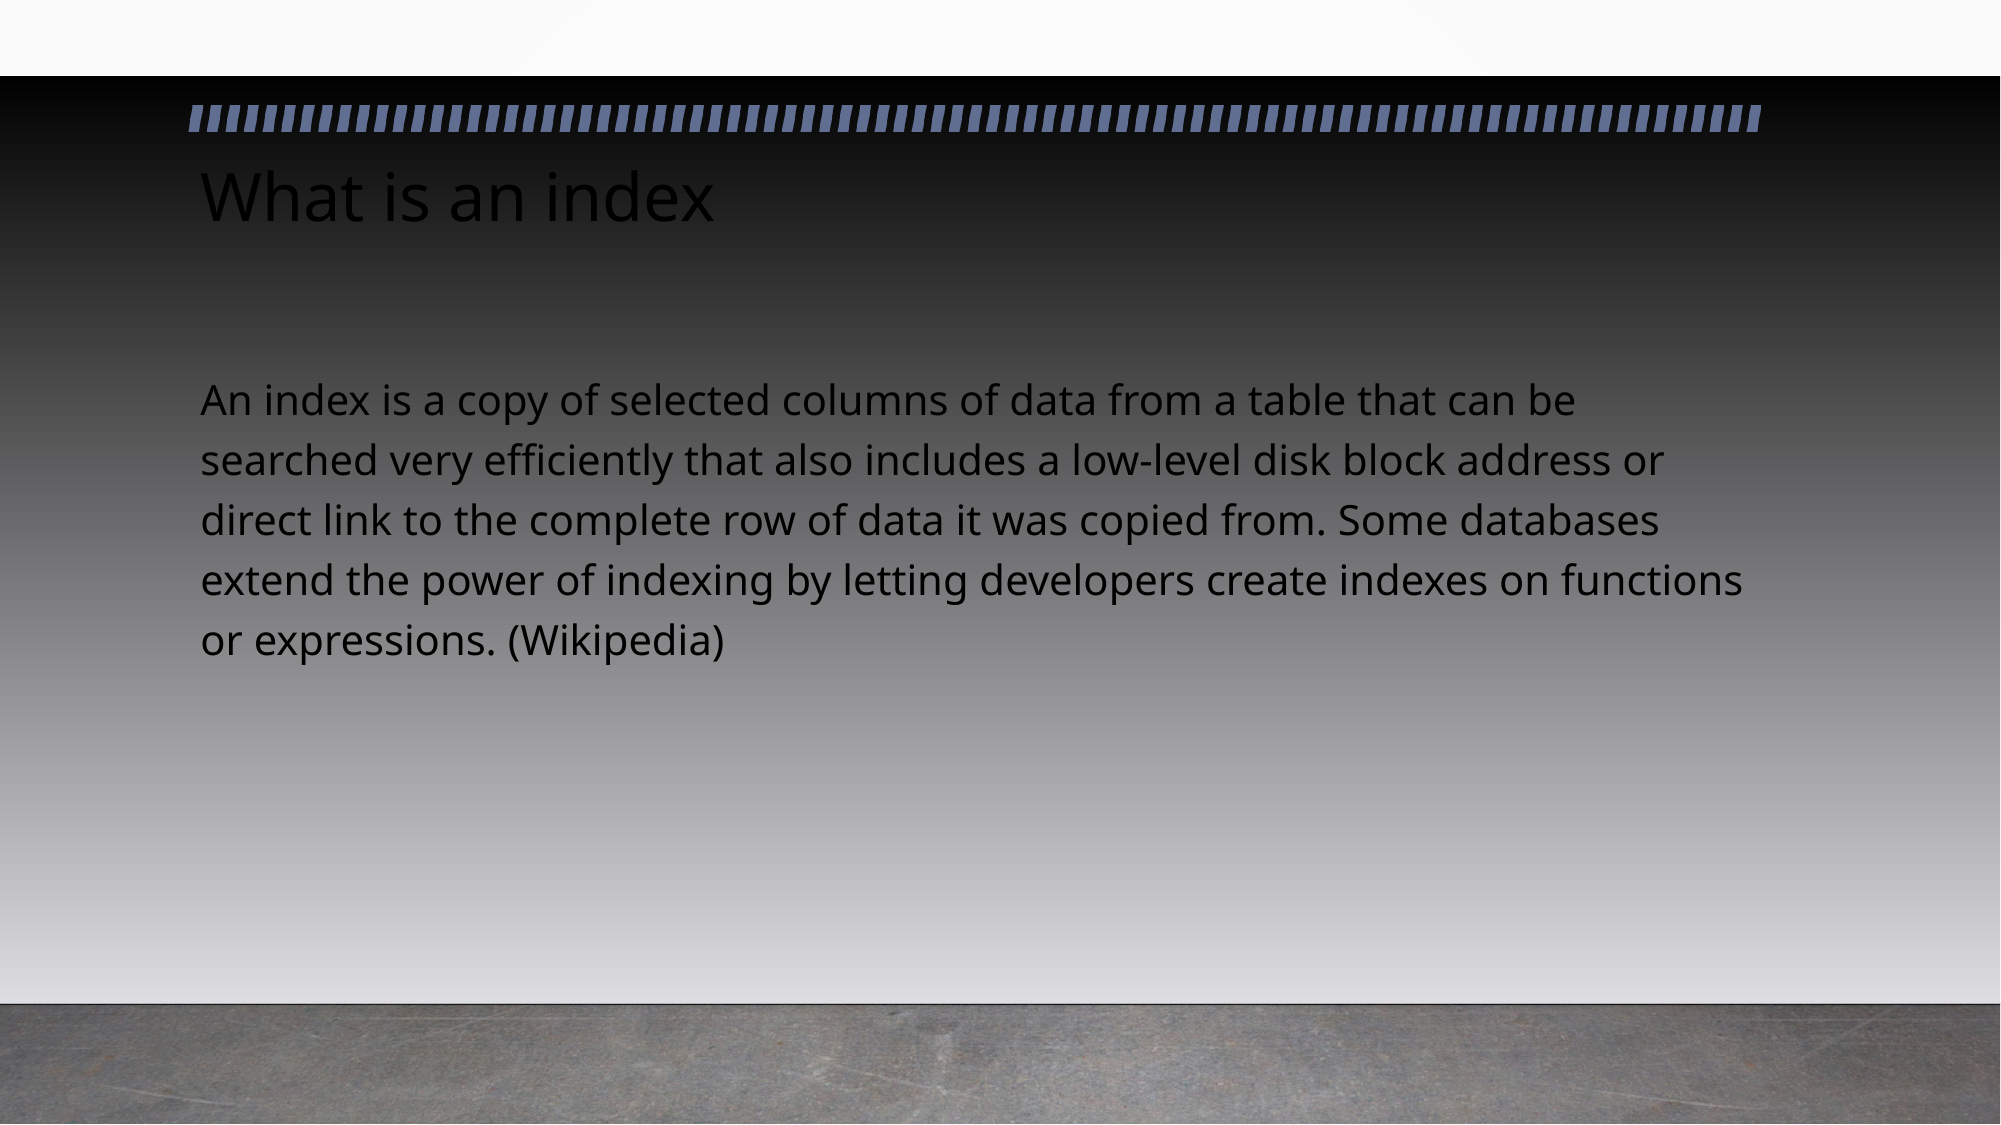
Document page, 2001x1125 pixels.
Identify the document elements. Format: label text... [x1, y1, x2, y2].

title What is an index [185, 156, 1761, 329]
list An index is a copy of selected columns of data from a table that can be searched very efficiently that also includes a low-level disk block address or direct link to the complete row of data it was copied from. Some databases extend the power of indexing by letting developers create indexes on functions or expressions. (Wikipedia) [185, 356, 1761, 897]
